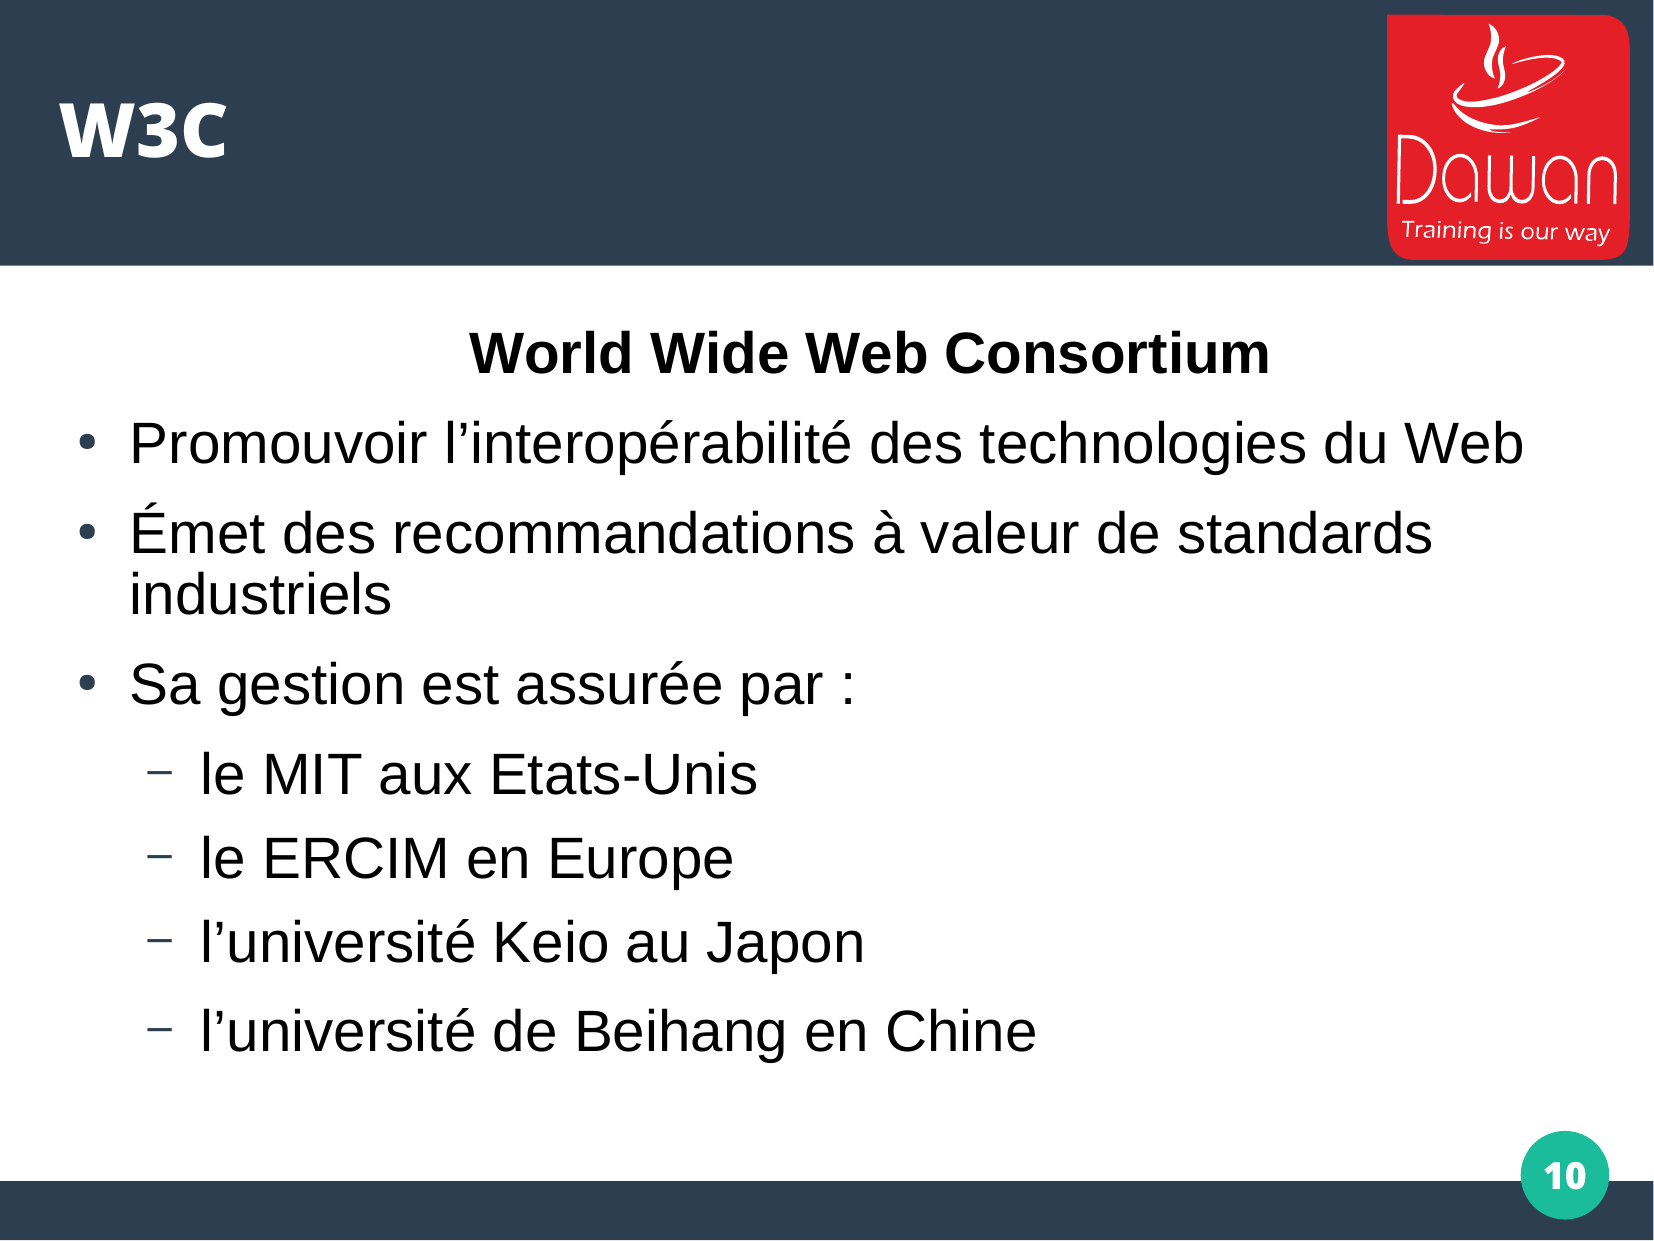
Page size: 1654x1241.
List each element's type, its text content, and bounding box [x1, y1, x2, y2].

picture [1387, 14, 1630, 260]
title W3C [59, 49, 1387, 207]
list World Wide Web Consortium Promouvoir l’interopérabilité des technologies du Web Émet des recommandations à valeur de standards industriels Sa gestion est assurée par : le MIT aux Etats-Unis le ERCIM en Europe l’université Keio au Japon l’université de Beihang en Chine [59, 324, 1595, 1152]
